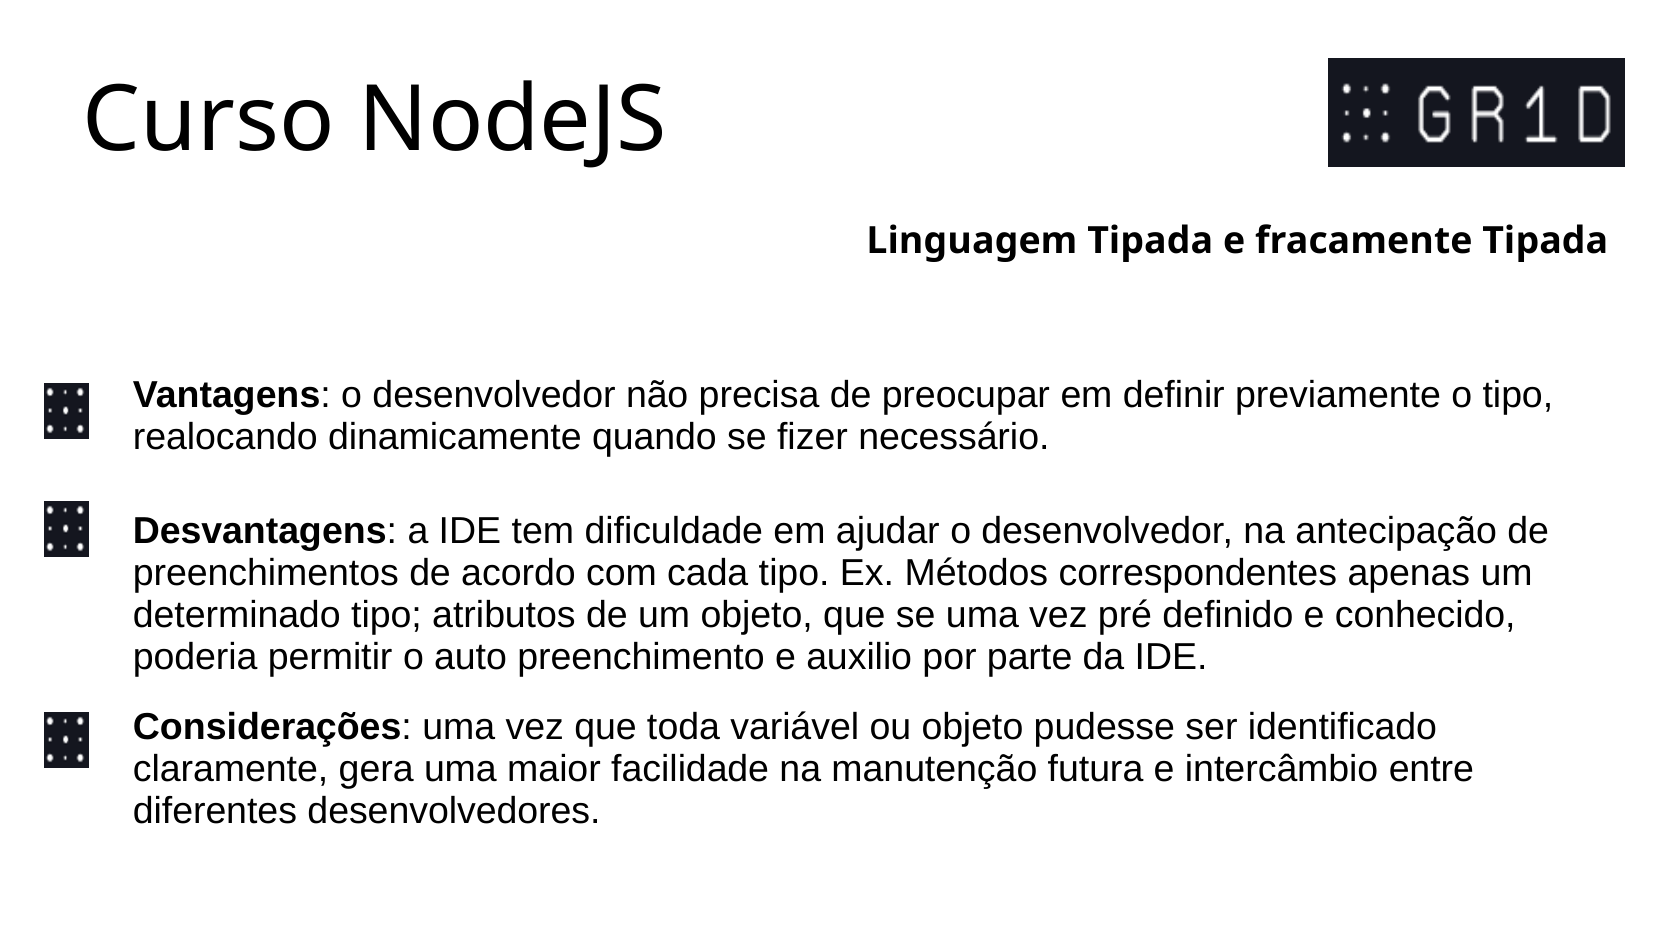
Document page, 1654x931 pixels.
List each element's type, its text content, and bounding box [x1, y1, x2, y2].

picture [44, 712, 89, 768]
picture [44, 501, 89, 558]
picture [1328, 58, 1625, 167]
picture [44, 383, 89, 439]
text_box Linguagem Tipada e fracamente Tipada [118, 206, 1625, 264]
title Curso NodeJS [82, 37, 1571, 193]
text_box Desvantagens: a IDE tem dificuldade em ajudar o desenvolvedor, na antecipação de preenchimentos de acordo com cada tipo. Ex. Métodos correspondentes apenas um determinado tipo; atributos de um objeto, que se uma vez pré definido e conhecido, poderia permitir o auto preenchimento e auxilio por parte da IDE. [118, 501, 1625, 685]
text_box Considerações: uma vez que toda variável ou objeto pudesse ser identificado claramente, gera uma maior facilidade na manutenção futura e intercâmbio entre diferentes desenvolvedores. [118, 698, 1625, 840]
text_box Vantagens: o desenvolvedor não precisa de preocupar em definir previamente o tipo, realocando dinamicamente quando se fizer necessário. [118, 365, 1625, 465]
